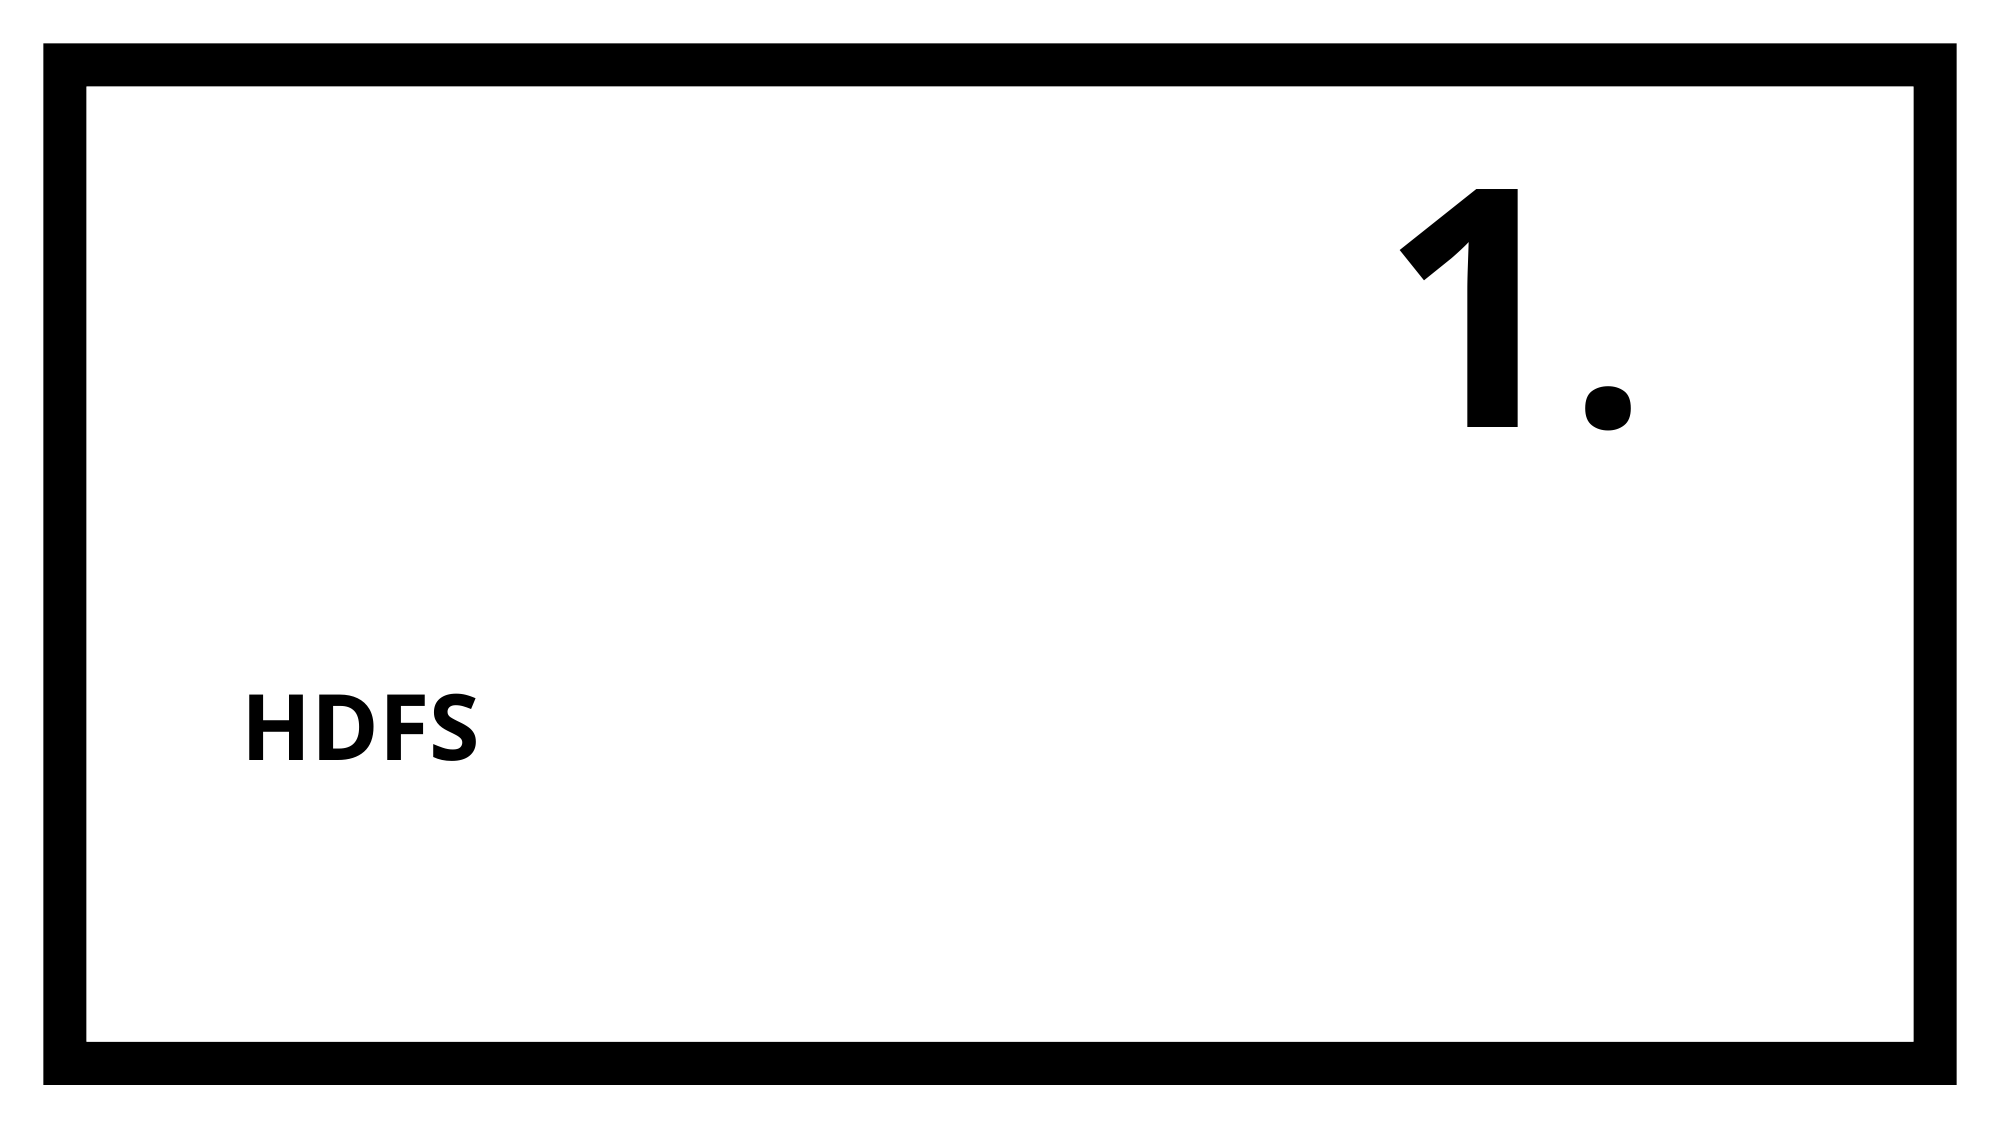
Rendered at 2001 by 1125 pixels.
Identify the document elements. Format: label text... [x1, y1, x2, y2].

text_box HDFS [221, 546, 1305, 801]
text_box 1. [1360, 73, 1849, 497]
